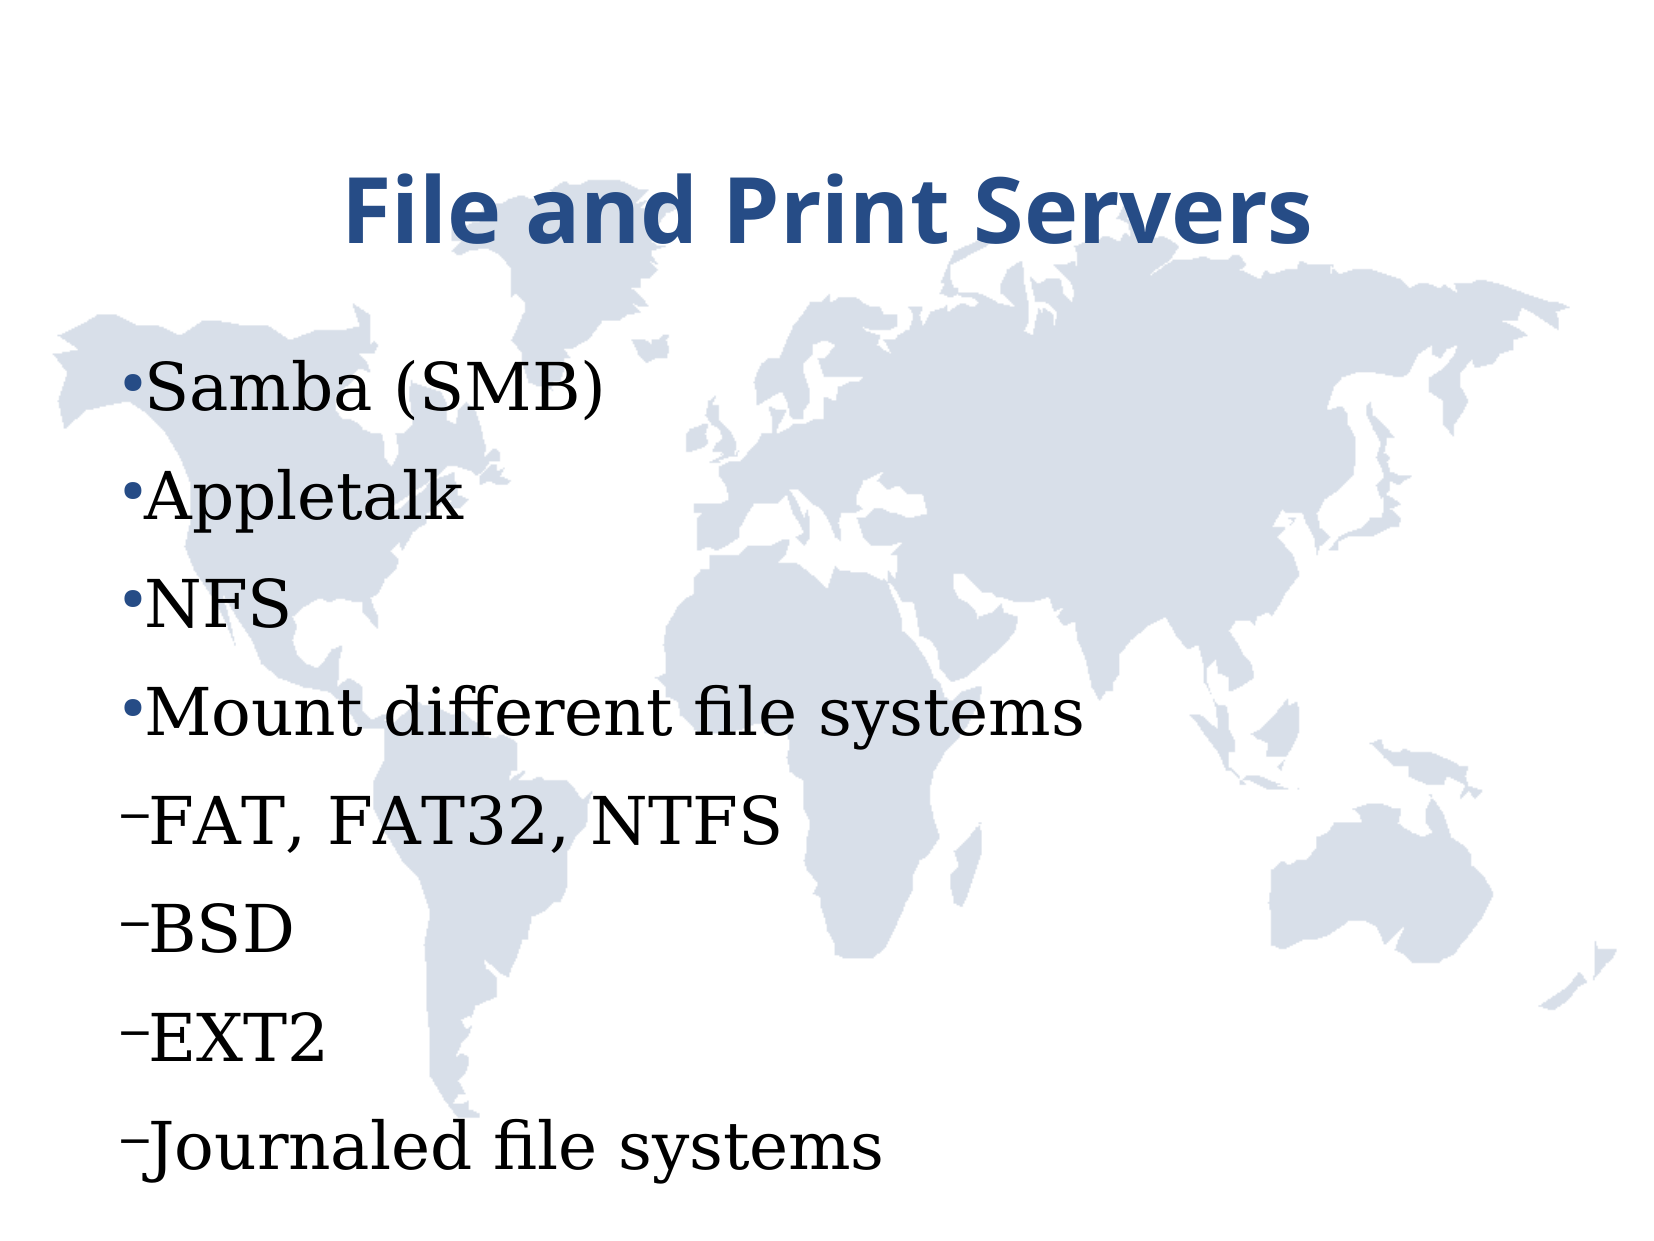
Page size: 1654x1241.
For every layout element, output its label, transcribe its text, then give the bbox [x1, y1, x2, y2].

list Samba (SMB) Appletalk NFS Mount different file systems FAT, FAT32, NTFS BSD EXT2 Journaled file systems [121, 344, 1534, 1127]
title File and Print Servers [121, 102, 1534, 310]
